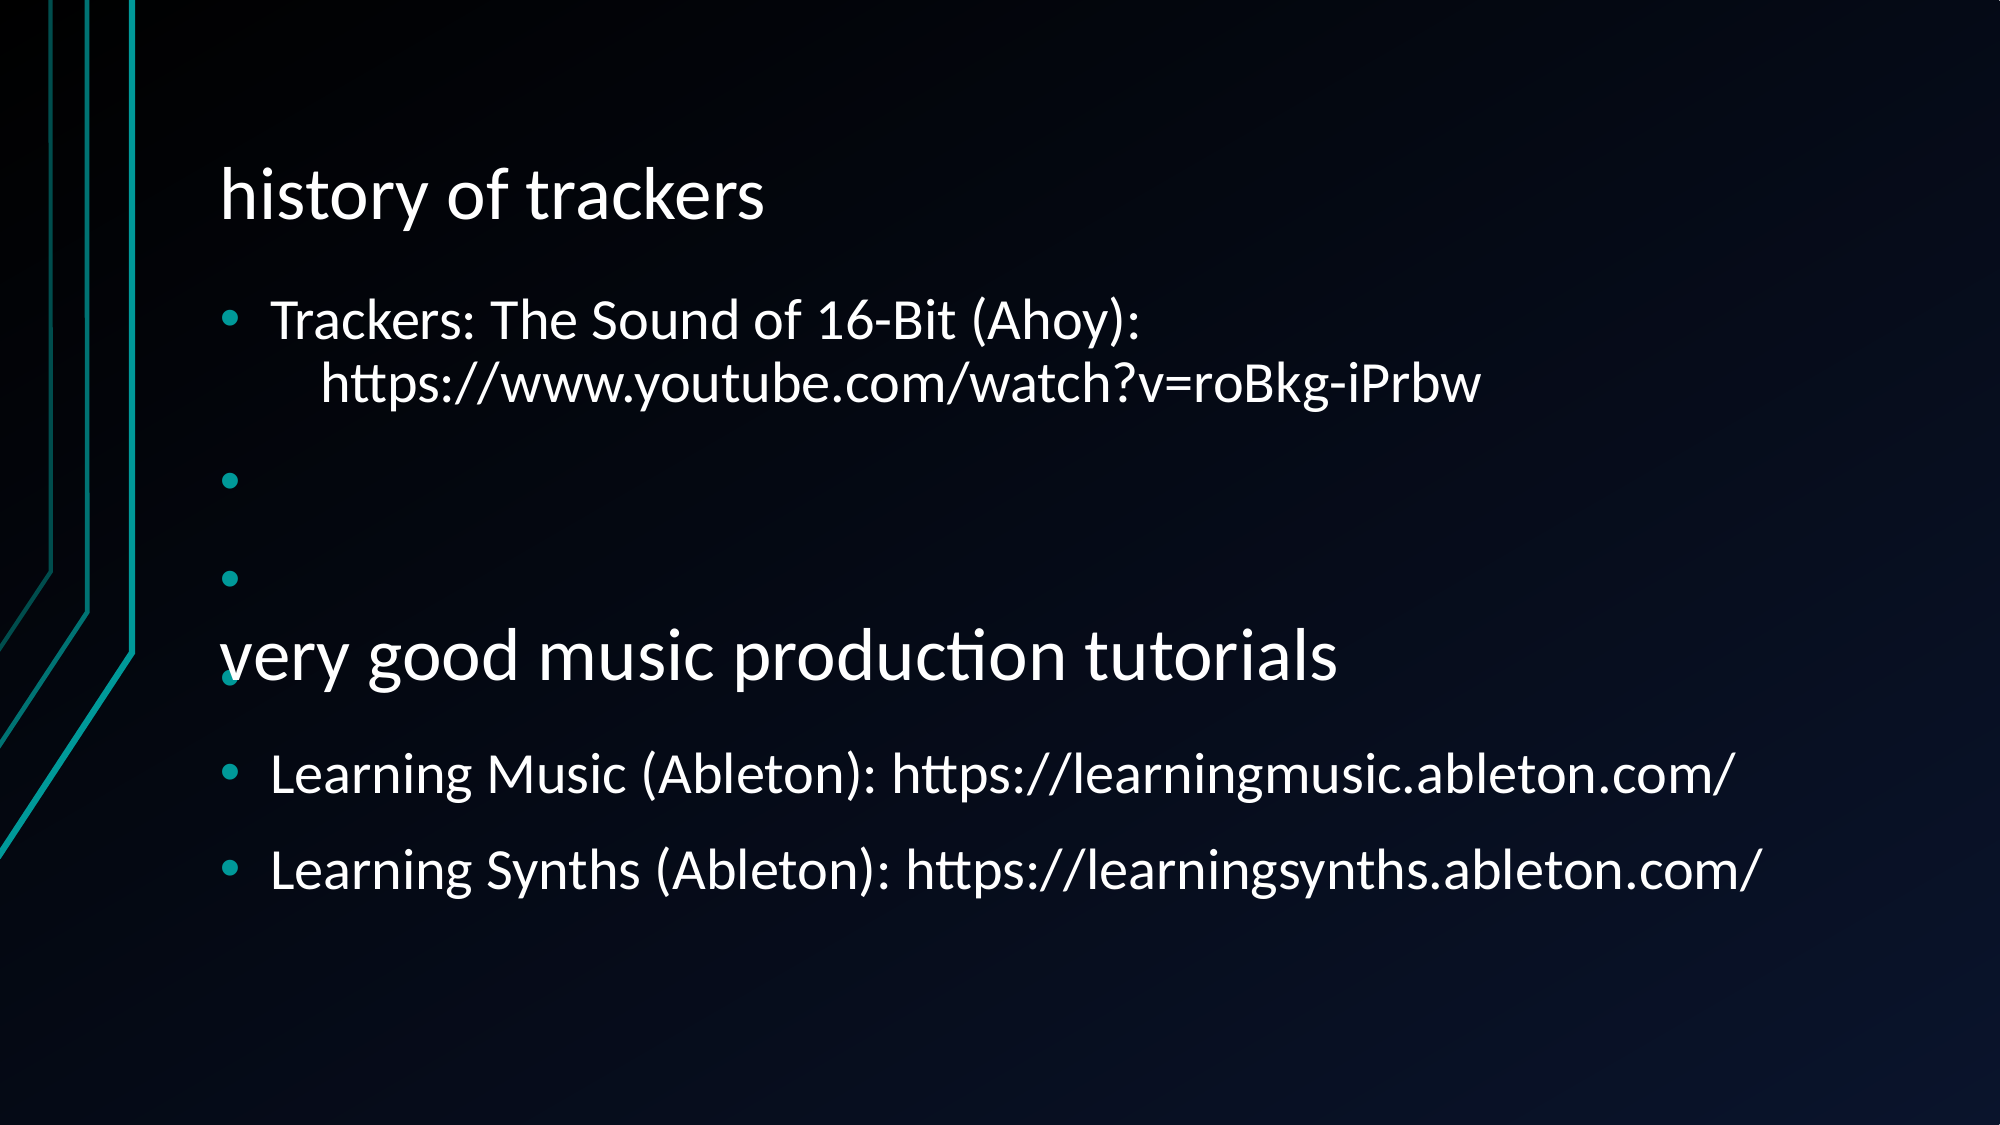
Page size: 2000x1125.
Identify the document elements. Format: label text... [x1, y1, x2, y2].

text_box very good music production tutorials [199, 505, 1900, 707]
list Trackers: The Sound of 16-Bit (Ahoy): https://www.youtube.com/watch?v=roBkg-iPrbw Learning Music (Ableton): https://learningmusic.ableton.com/ Learning Synths (Ableton): https://learningsynths.ableton.com/ [199, 279, 1900, 505]
list Trackers: The Sound of 16-Bit (Ahoy): https://www.youtube.com/watch?v=roBkg-iPrbw Learning Music (Ableton): https://learningmusic.ableton.com/ Learning Synths (Ableton): https://learningsynths.ableton.com/ [199, 707, 1900, 1012]
title history of trackers [199, 45, 1900, 246]
